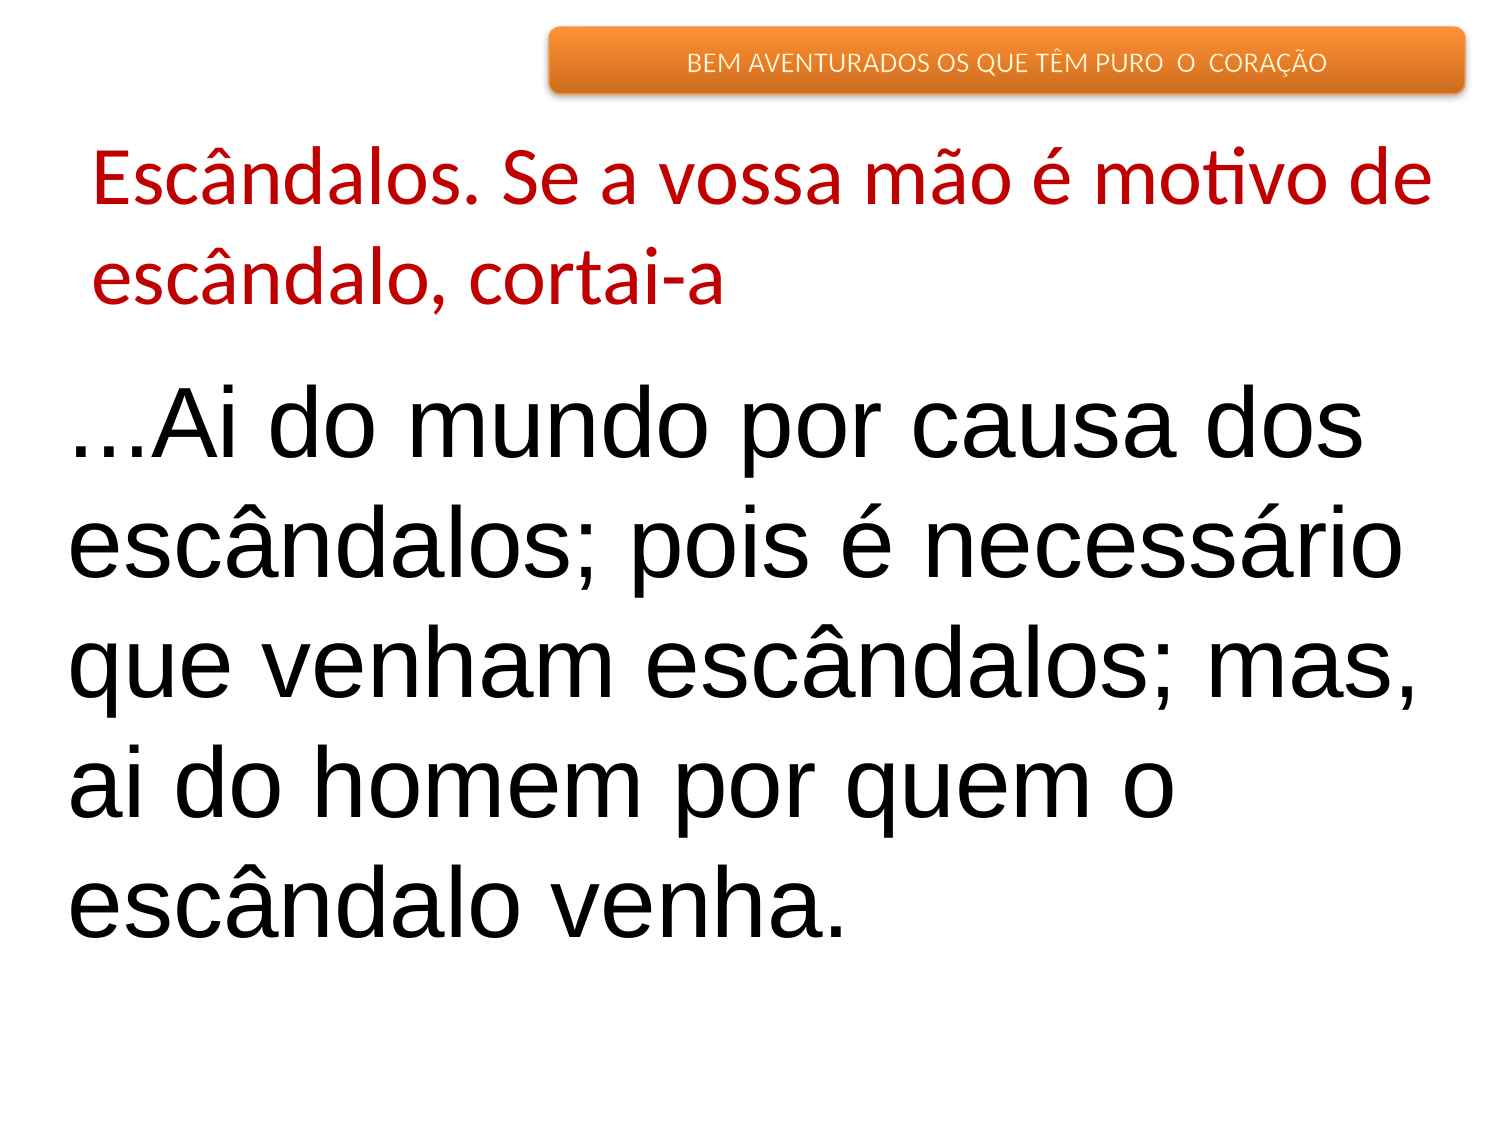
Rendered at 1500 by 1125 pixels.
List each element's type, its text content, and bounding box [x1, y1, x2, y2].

text_box ...Ai do mundo por causa dos escândalos; pois é necessário que venham escândalos; mas, ai do homem por quem o escândalo venha. [53, 349, 1447, 965]
text_box Escândalos. Se a vossa mão é motivo de escândalo, cortai-a [76, 113, 1459, 329]
text_box BEM AVENTURADOS OS QUE TÊM PURO O CORAÇÃO [549, 27, 1465, 94]
